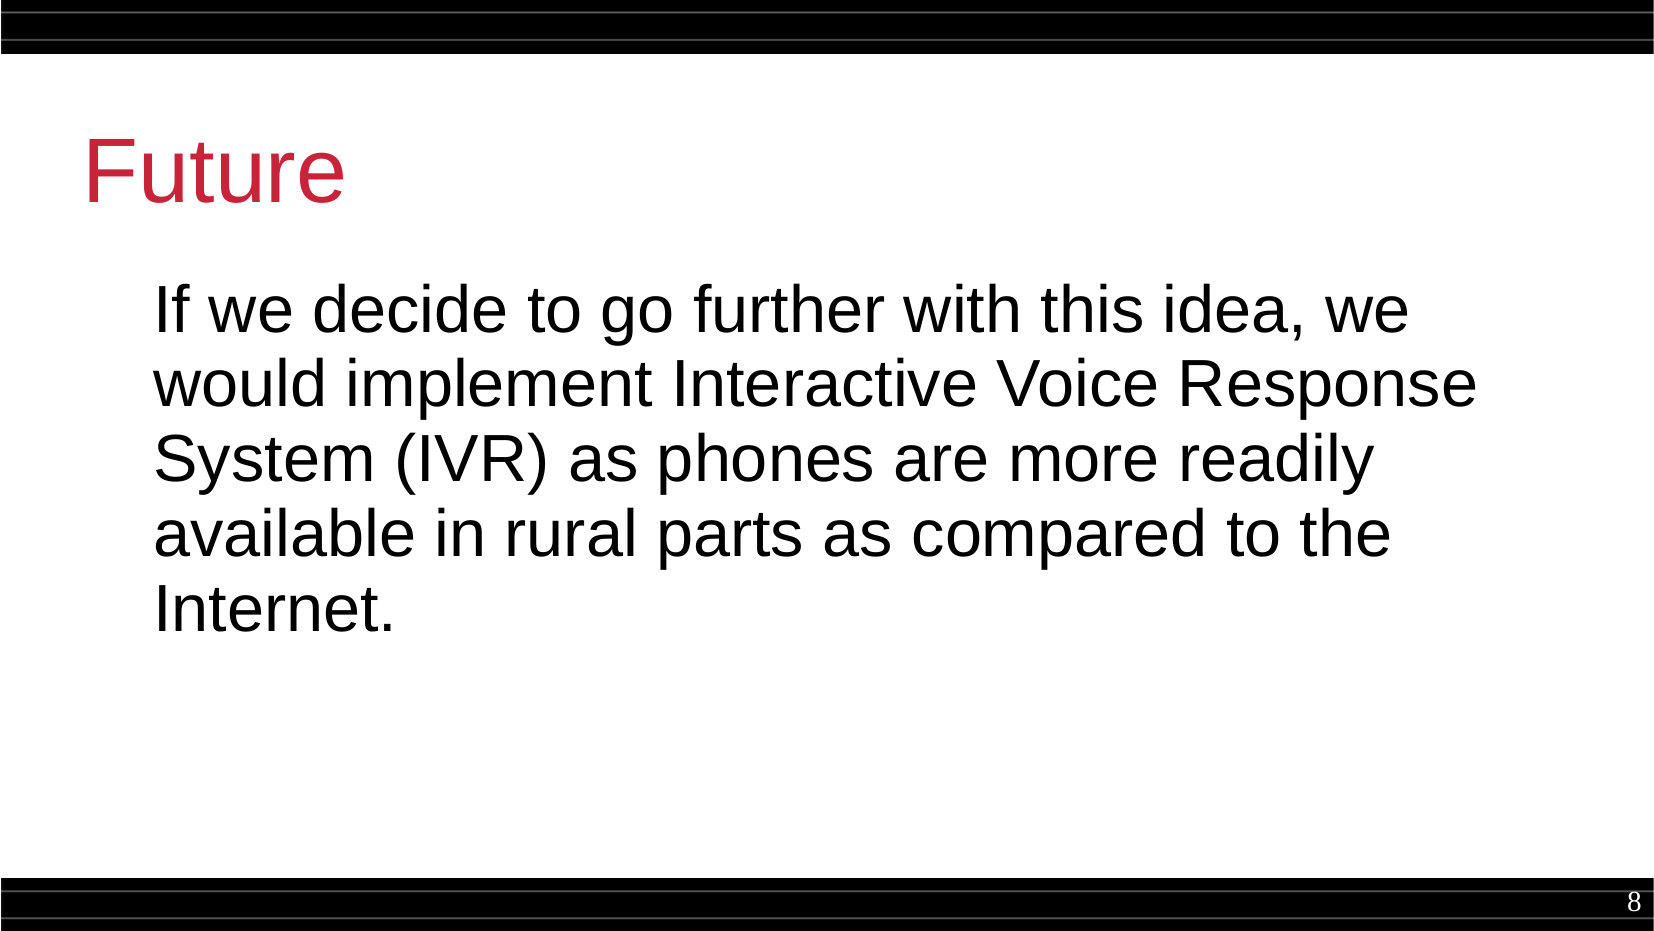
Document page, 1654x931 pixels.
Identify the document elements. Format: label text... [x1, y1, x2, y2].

picture [1, 878, 1654, 931]
picture [1, 0, 1654, 54]
list If we decide to go further with this idea, we would implement Interactive Voice Response System (IVR) as phones are more readily available in rural parts as compared to the Internet. [82, 271, 1571, 758]
title Future [82, 92, 1571, 249]
